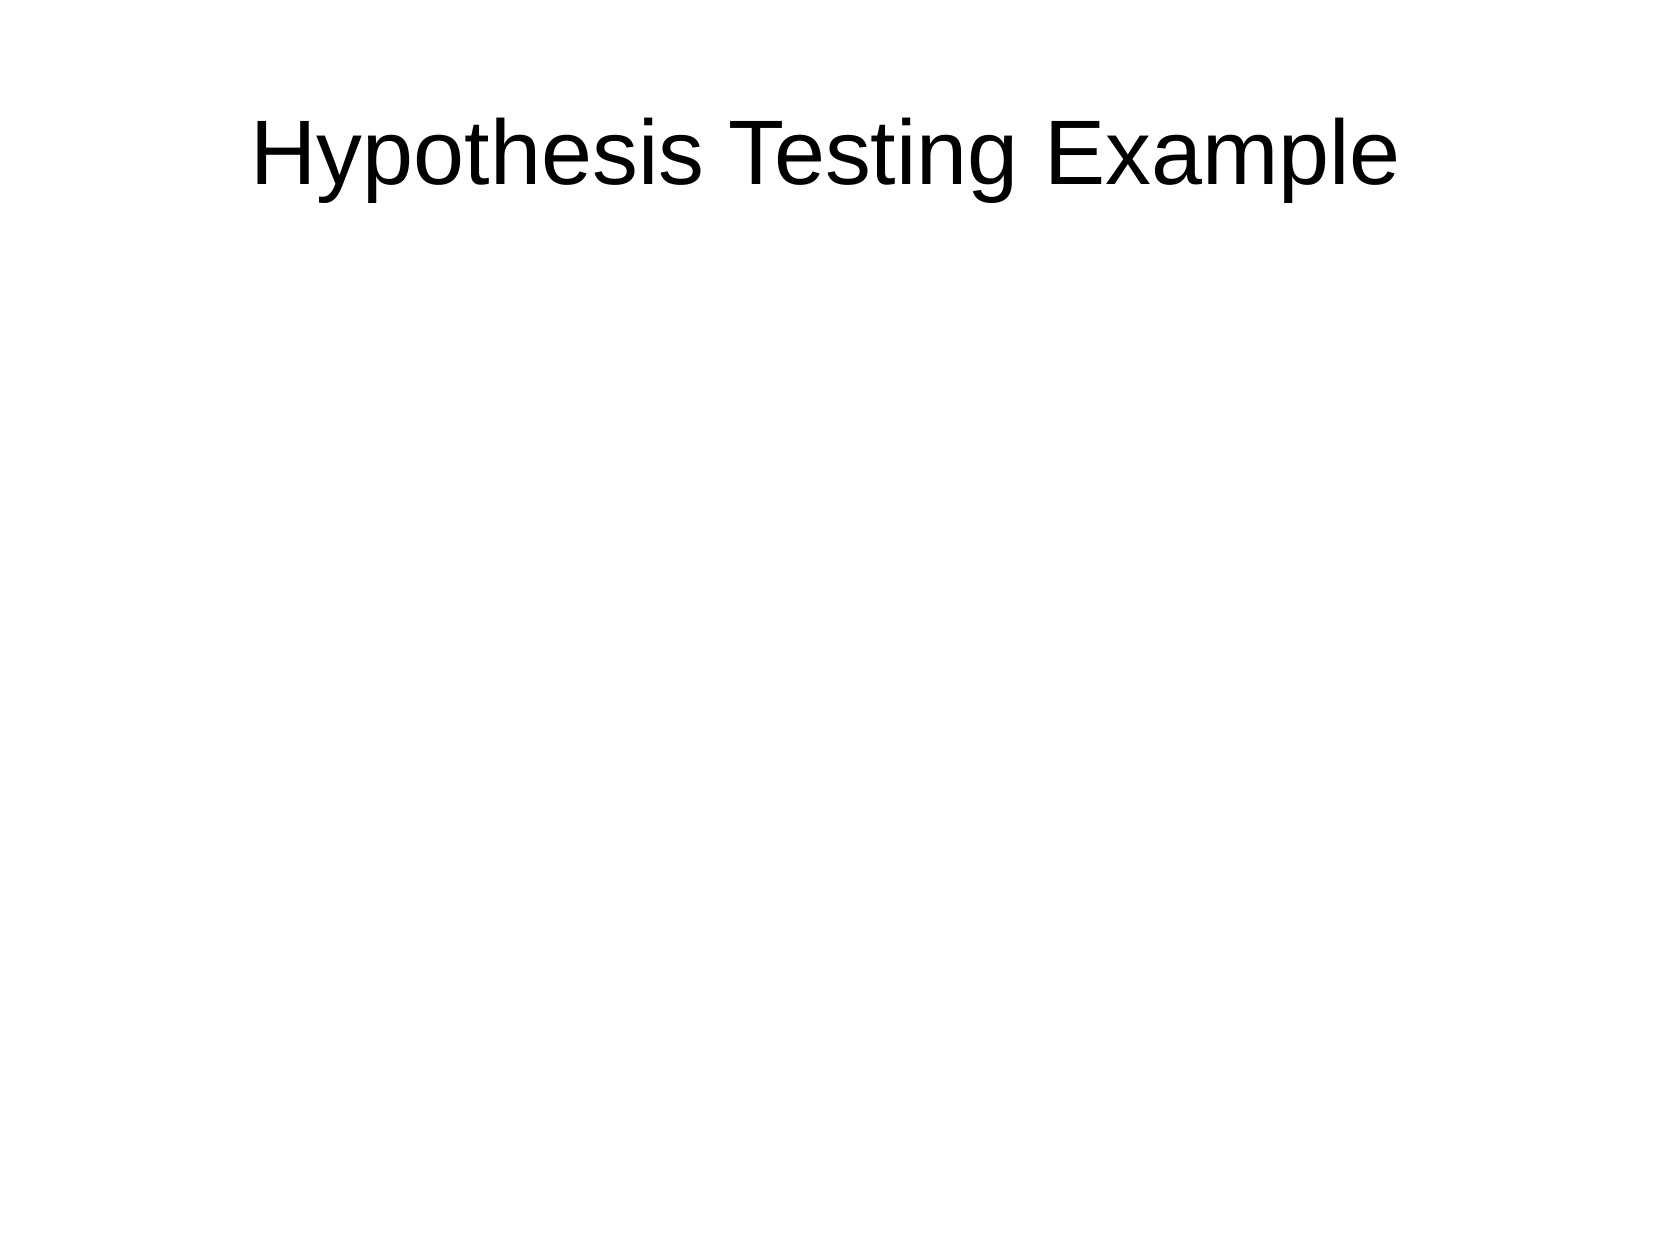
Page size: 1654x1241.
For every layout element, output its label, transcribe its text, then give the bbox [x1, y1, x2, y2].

title Hypothesis Testing Example [82, 49, 1571, 257]
